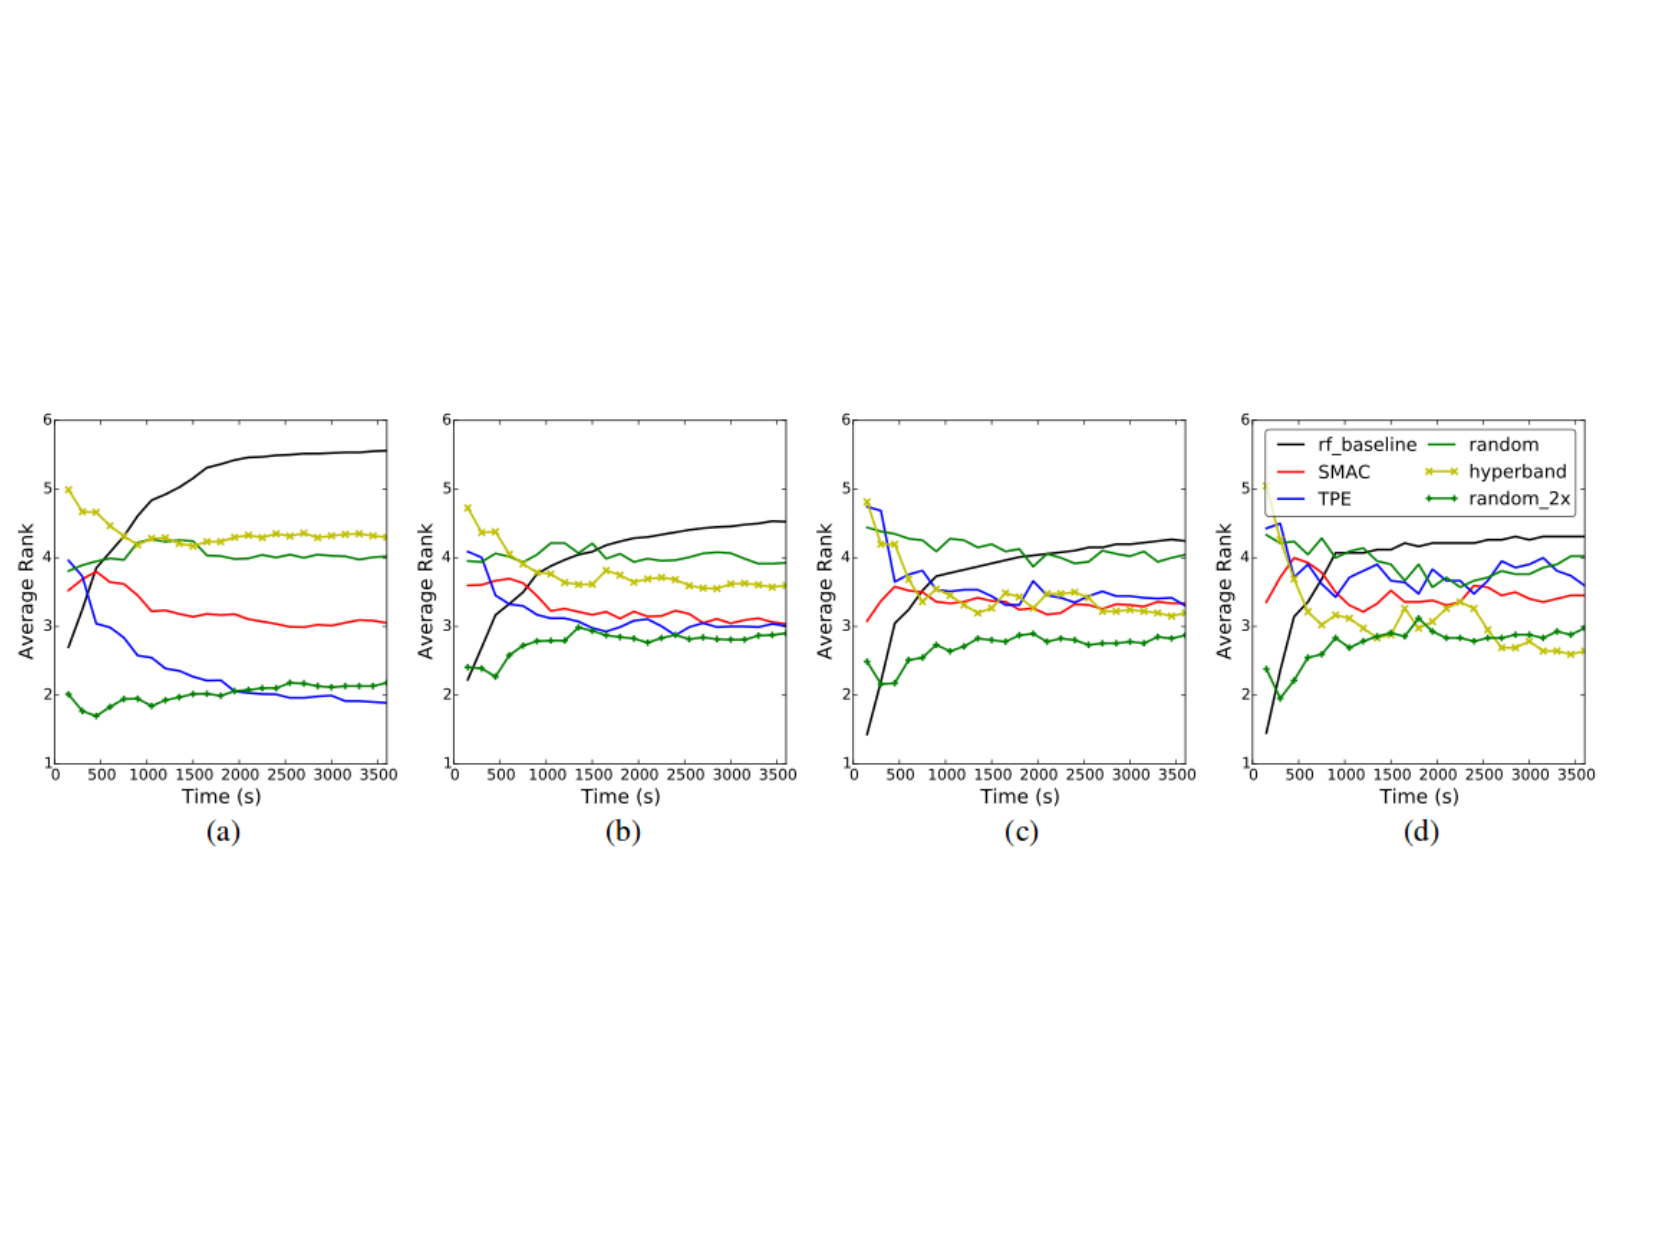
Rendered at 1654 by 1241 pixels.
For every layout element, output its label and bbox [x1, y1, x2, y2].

picture [0, 388, 1645, 854]
